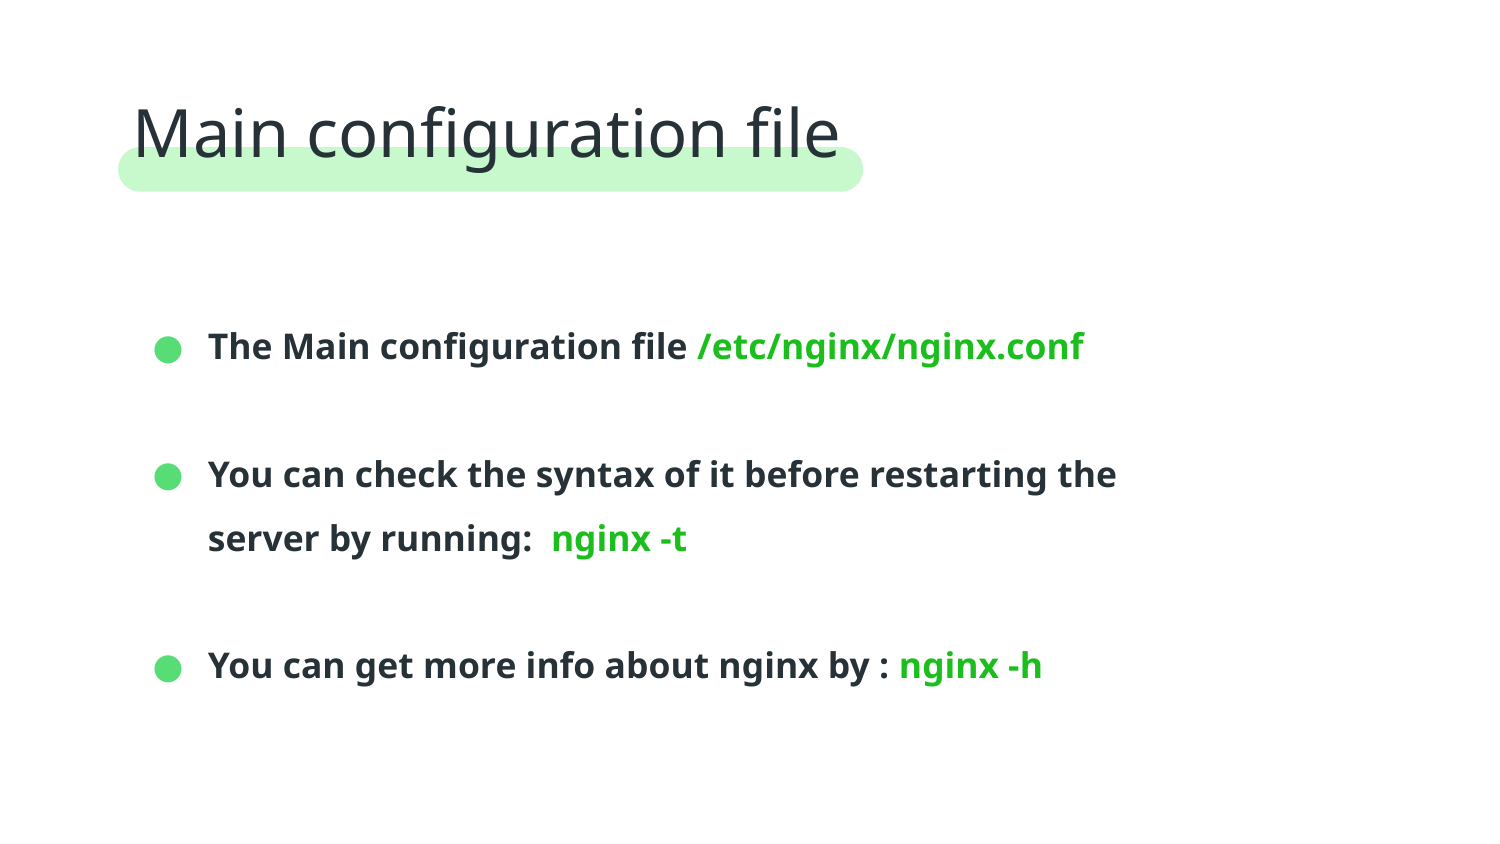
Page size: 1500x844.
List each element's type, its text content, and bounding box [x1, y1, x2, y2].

text_box [119, 177, 862, 192]
text_box Main configuration file [118, 76, 1382, 177]
text_box The Main configuration file /etc/nginx/nginx.conf You can check the syntax of it before restarting the server by running: nginx -t You can get more info about nginx by : nginx -h [118, 287, 1242, 765]
